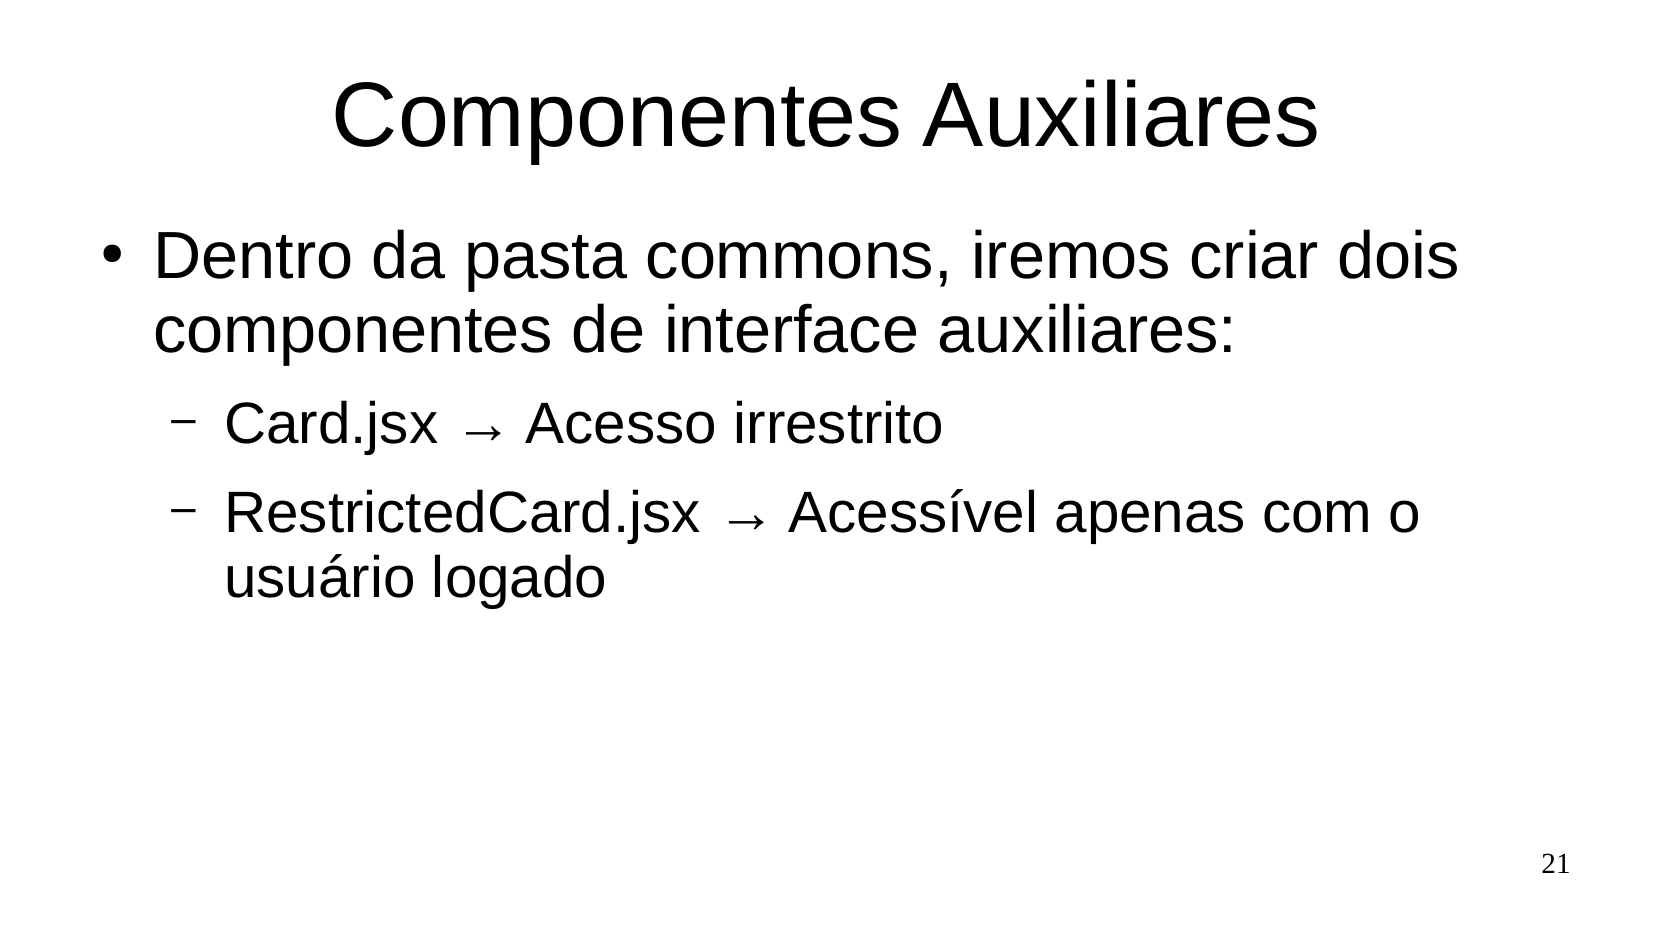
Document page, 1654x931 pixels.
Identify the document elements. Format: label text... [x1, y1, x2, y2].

list Dentro da pasta commons, iremos criar dois componentes de interface auxiliares: Card.jsx → Acesso irrestrito RestrictedCard.jsx → Acessível apenas com o usuário logado [82, 217, 1571, 758]
title Componentes Auxiliares [82, 37, 1571, 193]
